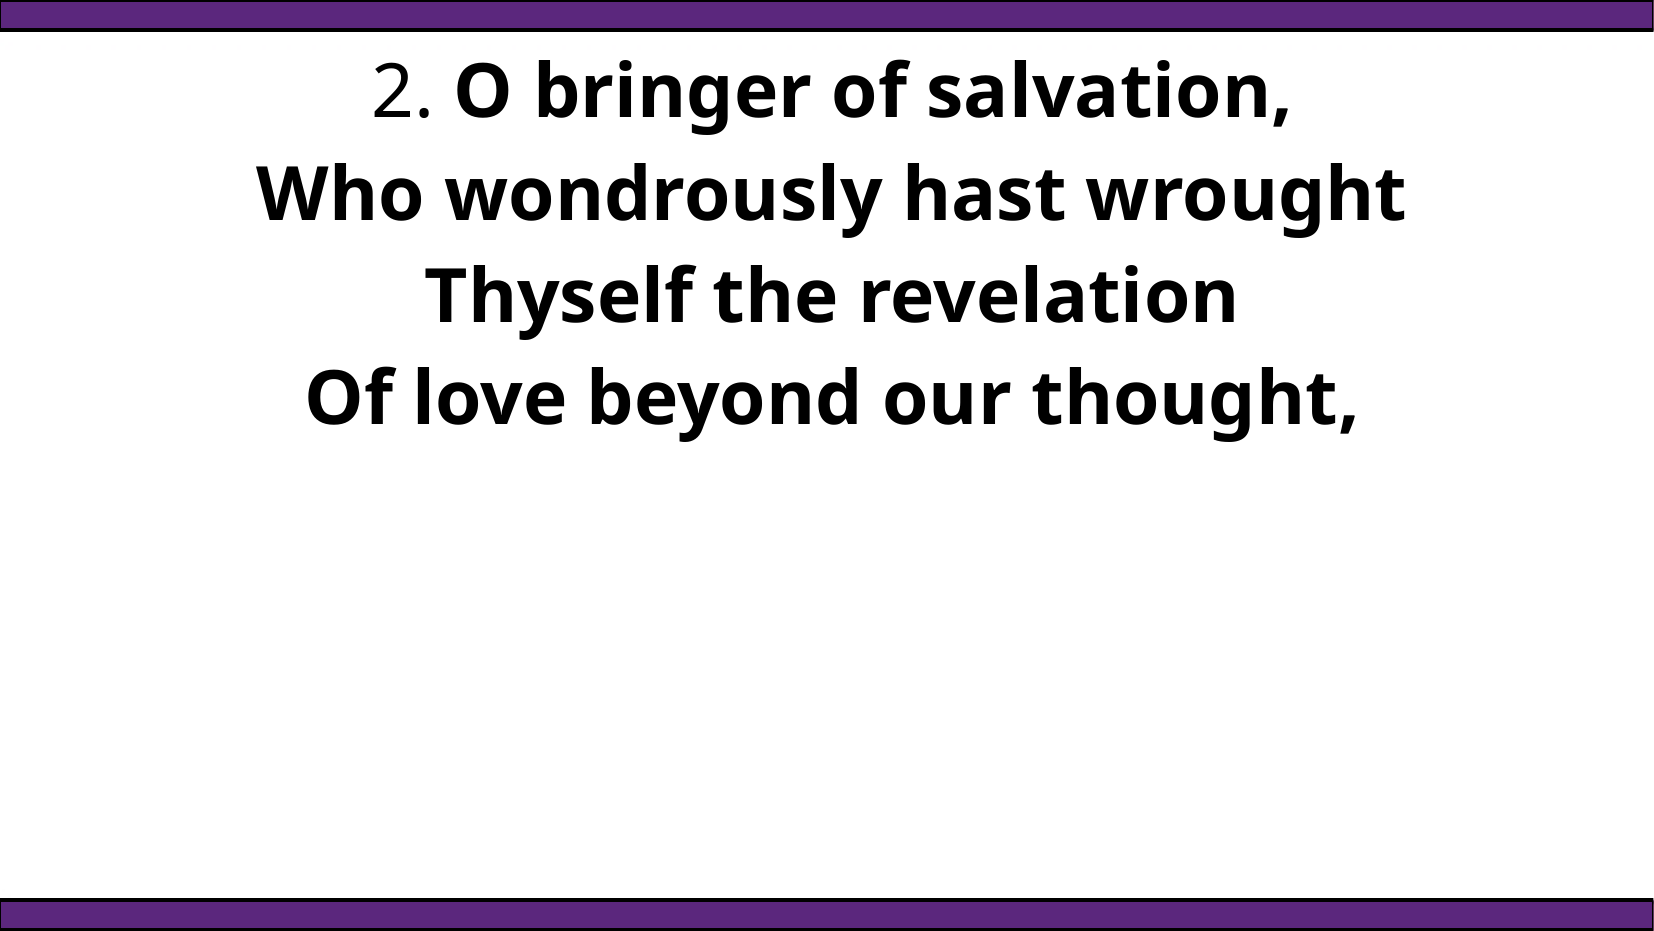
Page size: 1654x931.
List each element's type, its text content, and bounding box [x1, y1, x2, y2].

text_box 2. O bringer of salvation, Who wondrously hast wrought Thyself the revelation Of love beyond our thought, [60, 30, 1606, 445]
text_box [0, 900, 1654, 931]
picture [0, 31, 1654, 900]
text_box [0, 0, 1654, 31]
